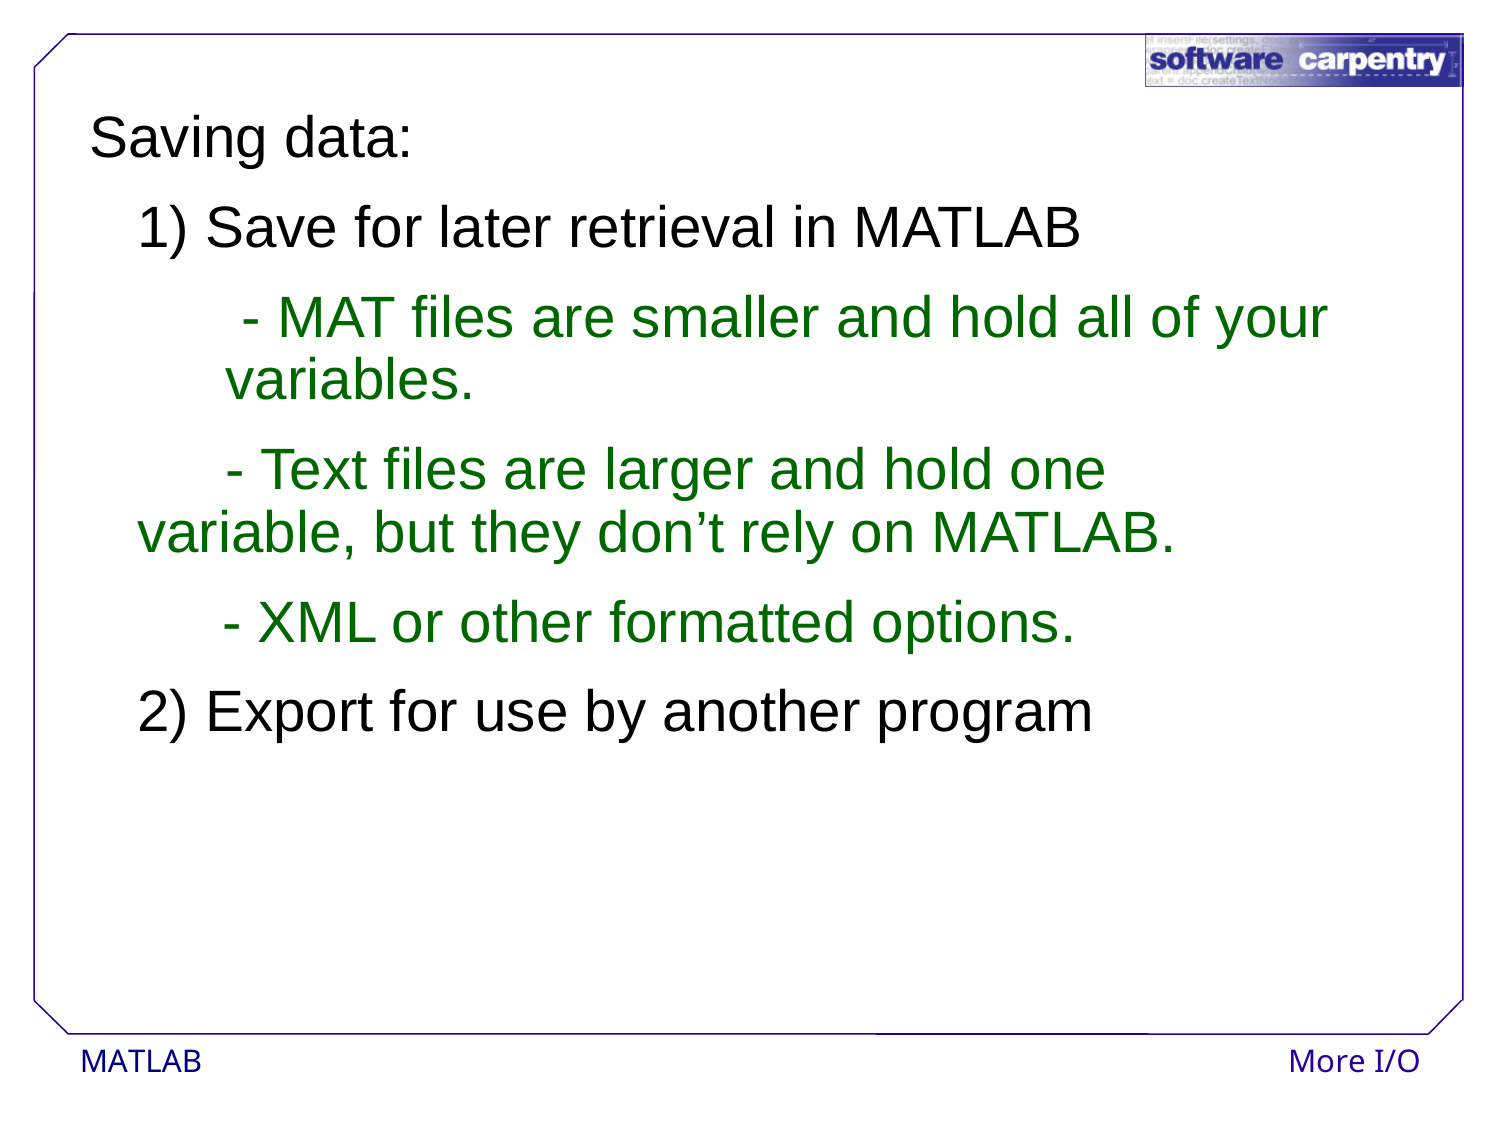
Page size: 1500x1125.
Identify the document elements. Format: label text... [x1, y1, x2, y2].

list Saving data: 1) Save for later retrieval in MATLAB - MAT files are smaller and hold all of your variables. - Text files are larger and hold one variable, but they don’t rely on MATLAB. - XML or other formatted options. 2) Export for use by another program [75, 99, 1363, 1013]
picture [1145, 33, 1464, 87]
